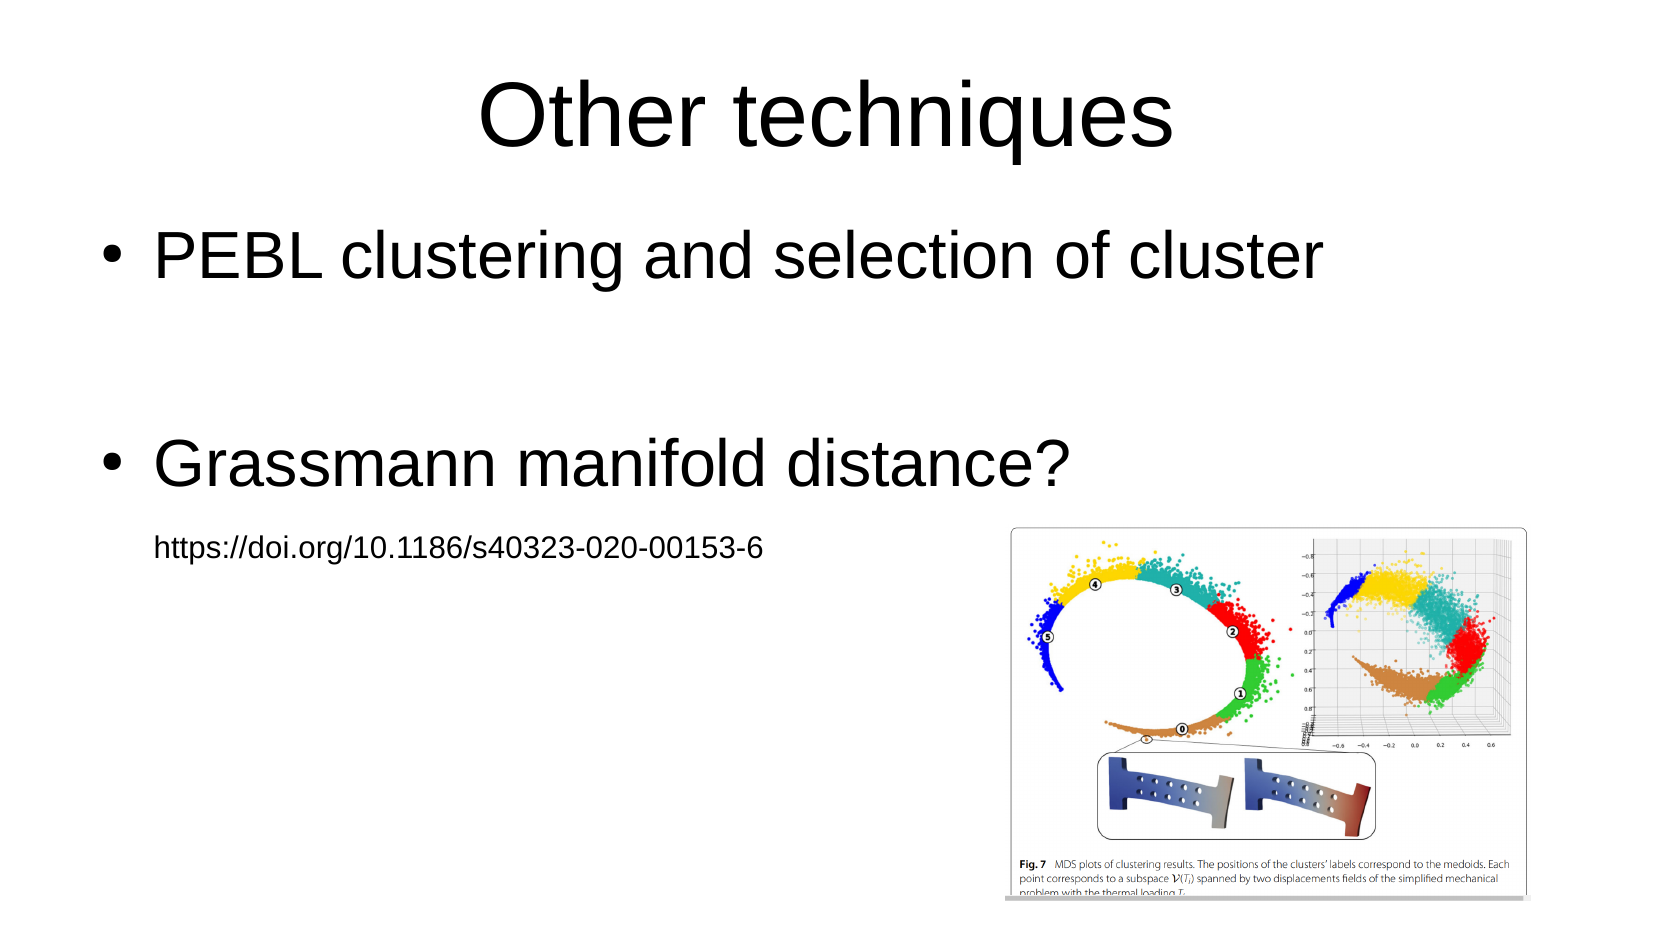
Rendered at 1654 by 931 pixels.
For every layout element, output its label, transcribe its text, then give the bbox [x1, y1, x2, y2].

title Other techniques [82, 37, 1571, 193]
list PEBL clustering and selection of cluster Grassmann manifold distance? https://doi.org/10.1186/s40323-020-00153-6 [82, 217, 1571, 758]
picture [1005, 524, 1531, 901]
